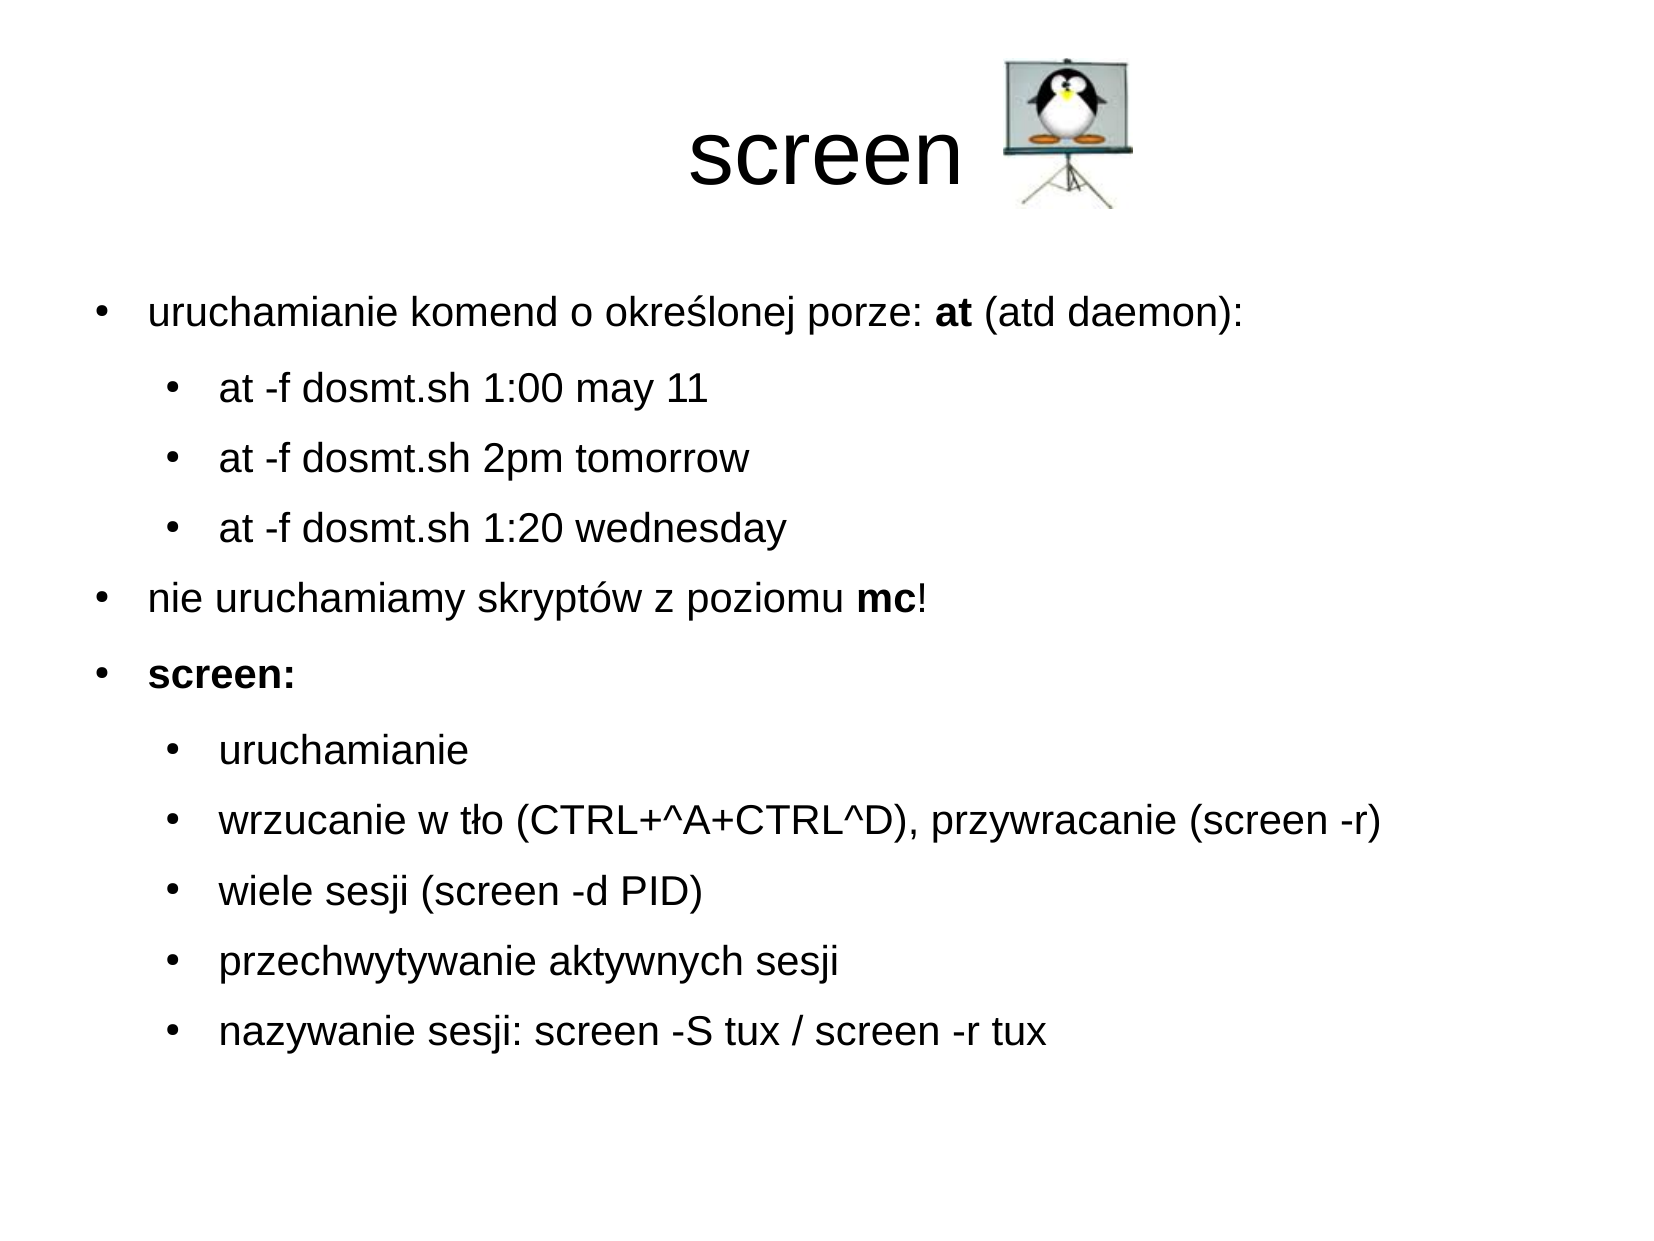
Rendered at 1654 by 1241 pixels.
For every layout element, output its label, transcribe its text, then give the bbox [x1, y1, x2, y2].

picture [1003, 58, 1133, 209]
list uruchamianie komend o określonej porze: at (atd daemon): at -f dosmt.sh 1:00 may 11 at -f dosmt.sh 2pm tomorrow at -f dosmt.sh 1:20 wednesday nie uruchamiamy skryptów z poziomu mc! screen: uruchamianie wrzucanie w tło (CTRL+^A+CTRL^D), przywracanie (screen -r) wiele sesji (screen -d PID) przechwytywanie aktywnych sesji nazywanie sesji: screen -S tux / screen -r tux [76, 288, 1565, 1093]
title screen [82, 56, 1571, 250]
